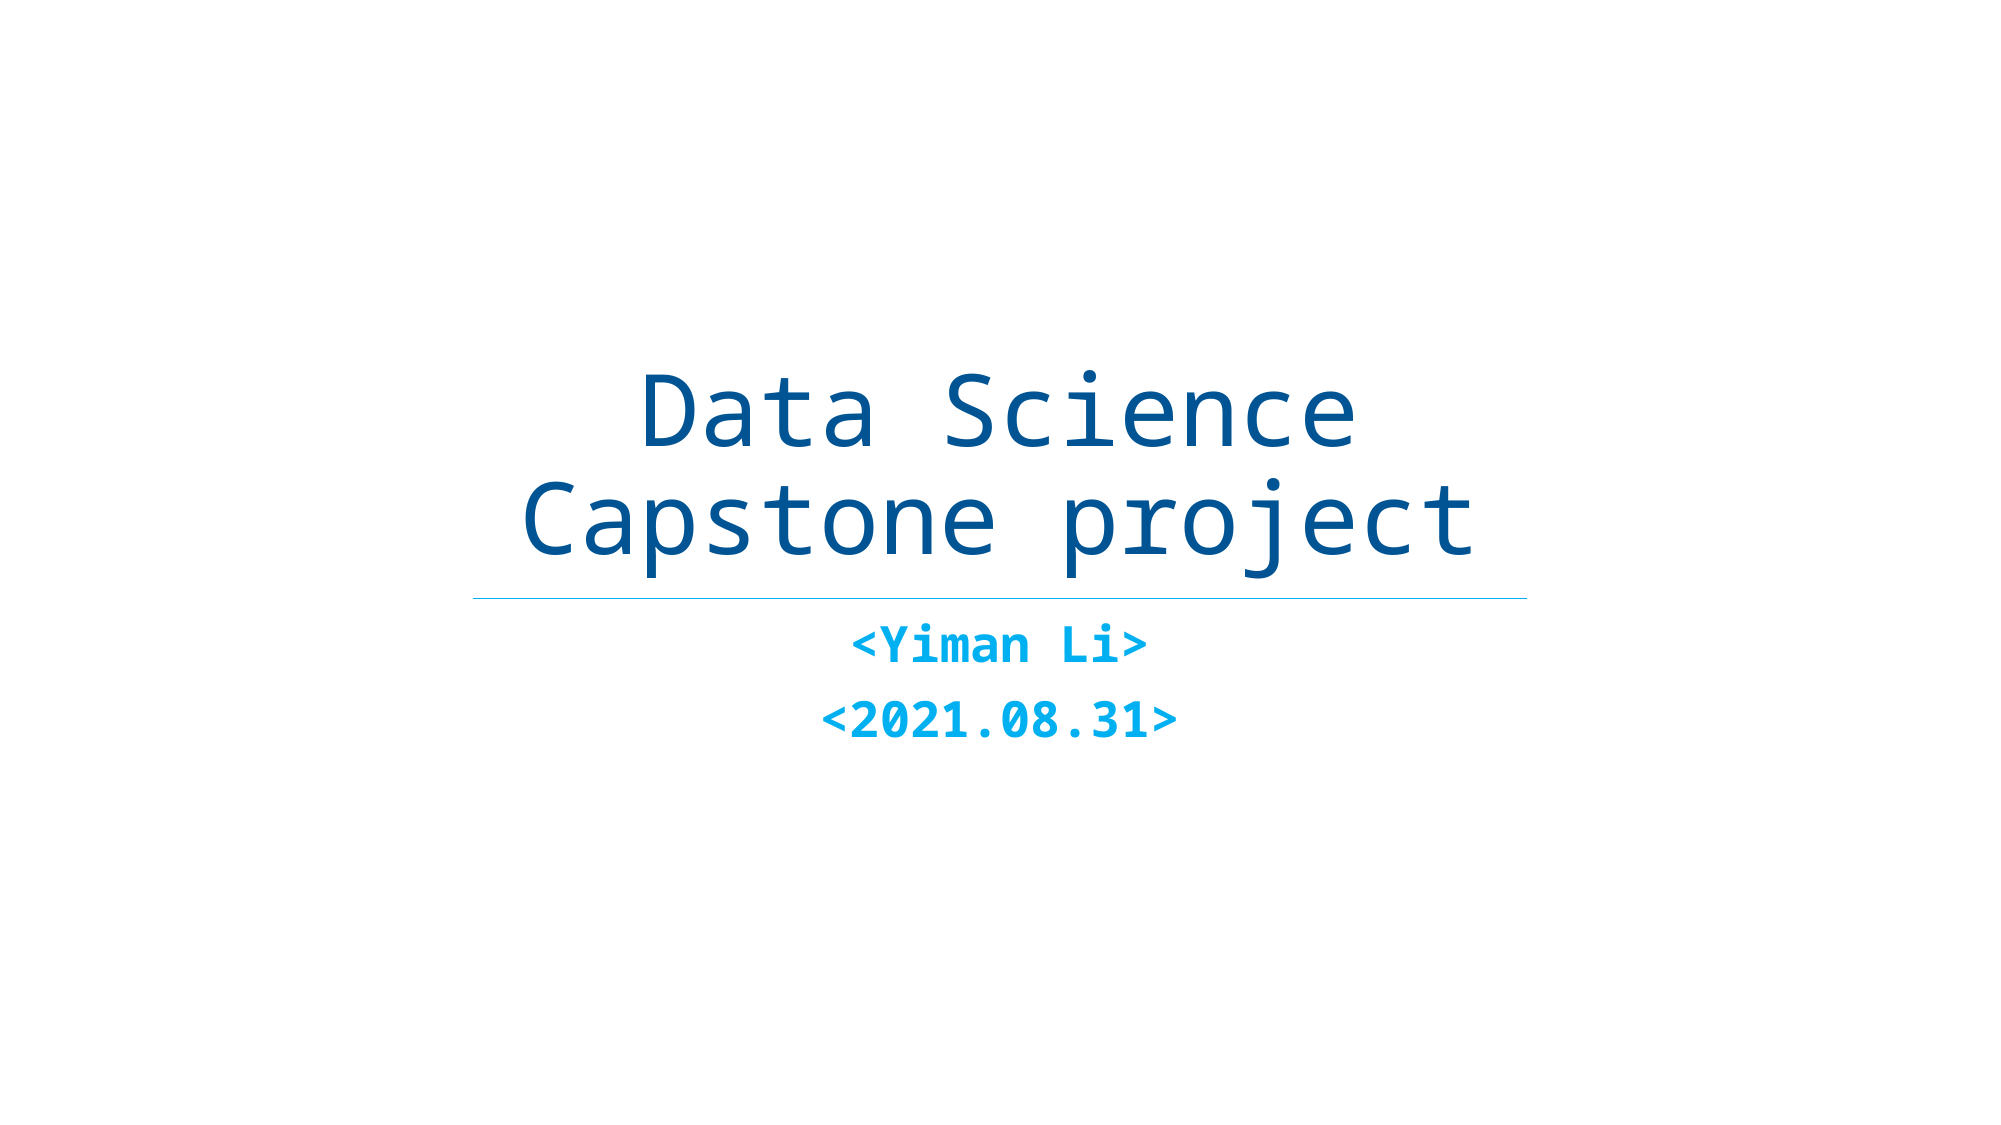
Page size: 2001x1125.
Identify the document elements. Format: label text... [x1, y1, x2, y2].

title Data Science Capstone project [472, 191, 1528, 584]
subtitle <Yiman Li> <2021.08.31> [472, 612, 1528, 884]
